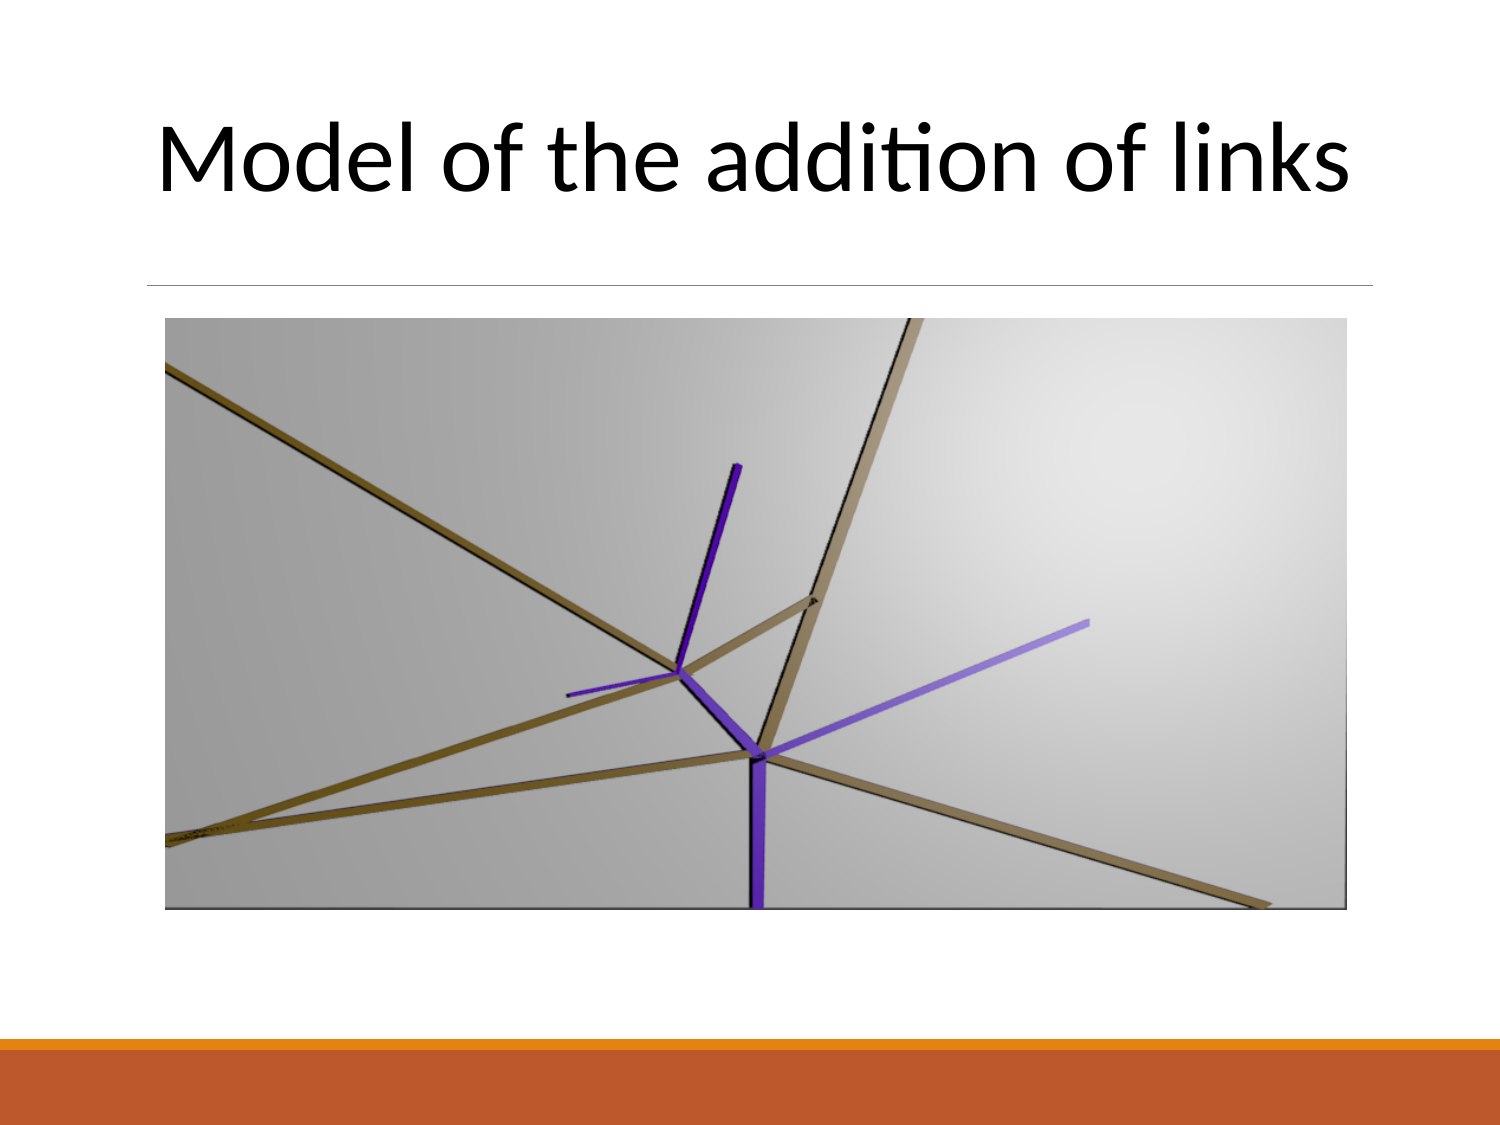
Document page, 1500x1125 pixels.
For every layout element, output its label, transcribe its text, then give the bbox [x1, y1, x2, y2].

title Model of the addition of links [135, 47, 1373, 285]
picture [165, 318, 1347, 910]
